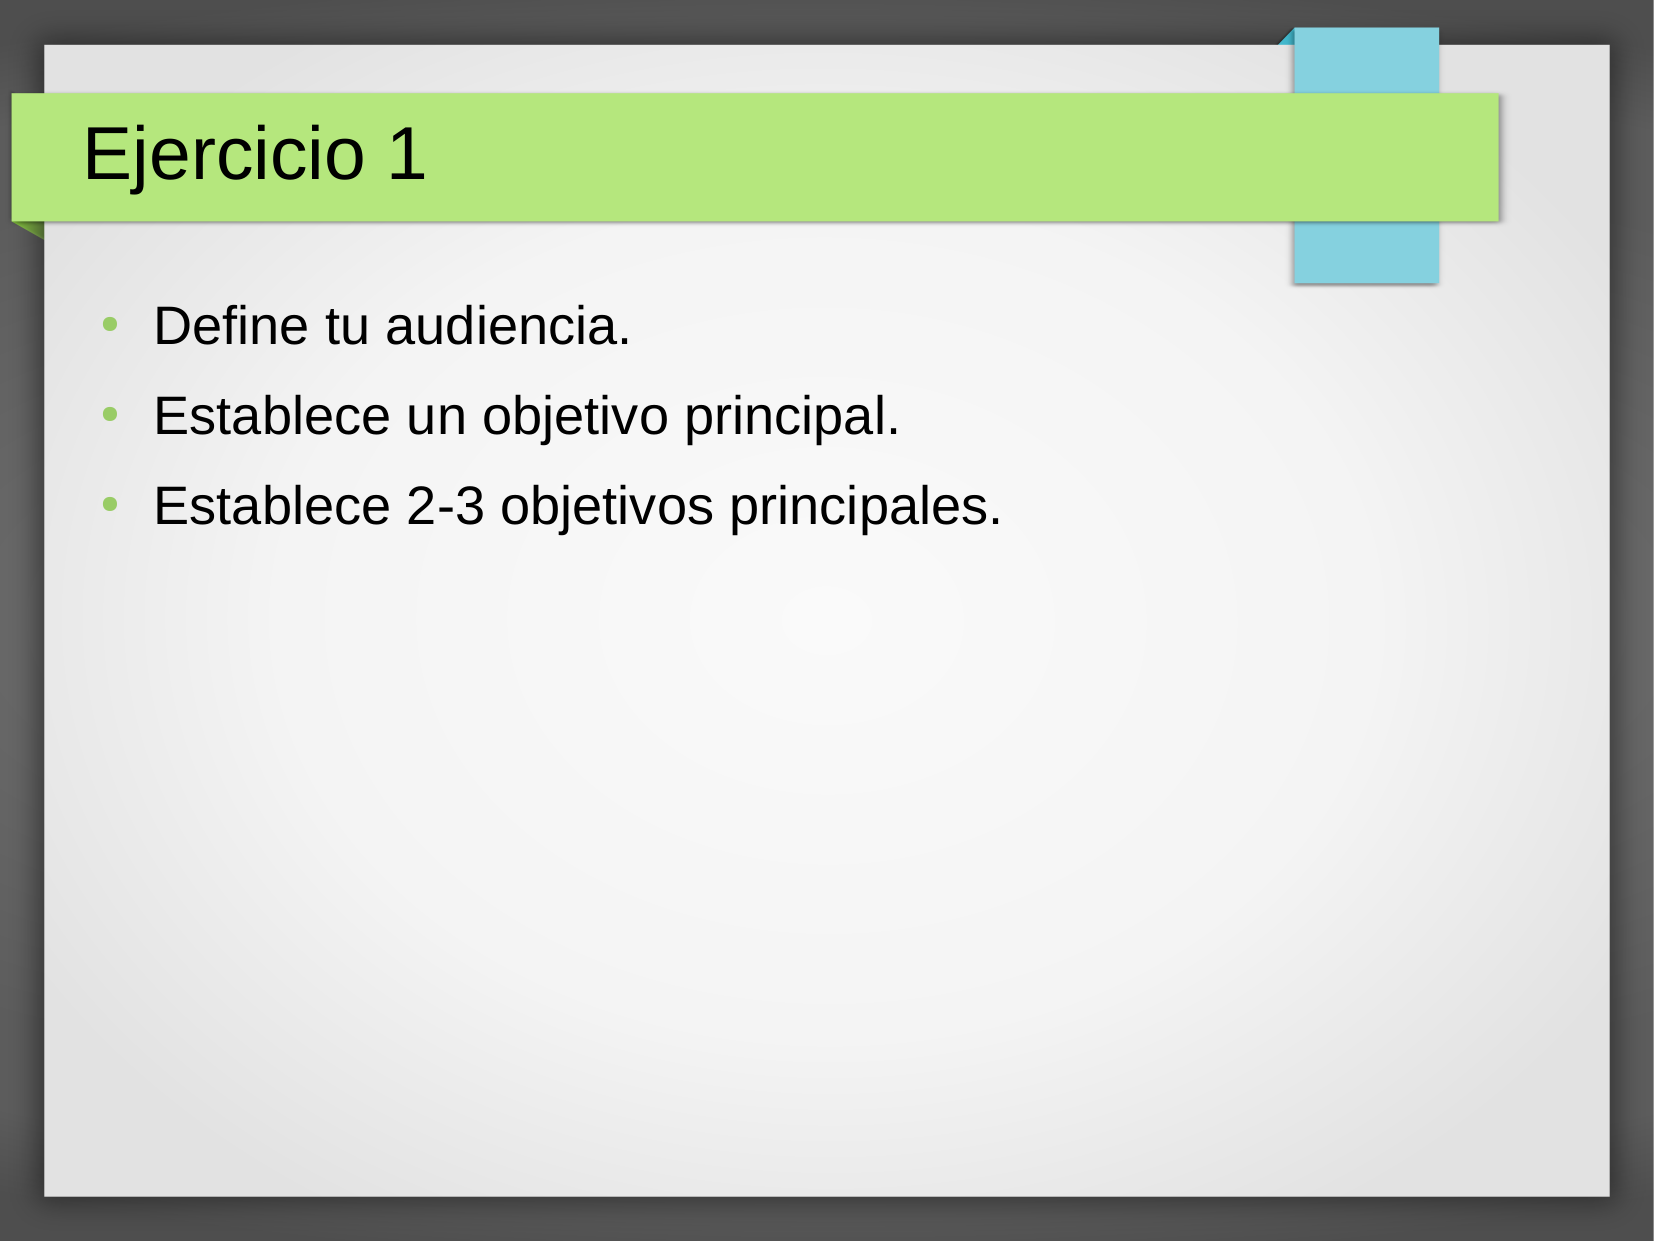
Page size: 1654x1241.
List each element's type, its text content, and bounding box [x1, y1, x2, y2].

title Ejercicio 1 [82, 94, 1264, 213]
picture [0, 0, 1654, 1241]
list Define tu audiencia. Establece un objetivo principal. Establece 2-3 objetivos principales. [82, 295, 1571, 1015]
